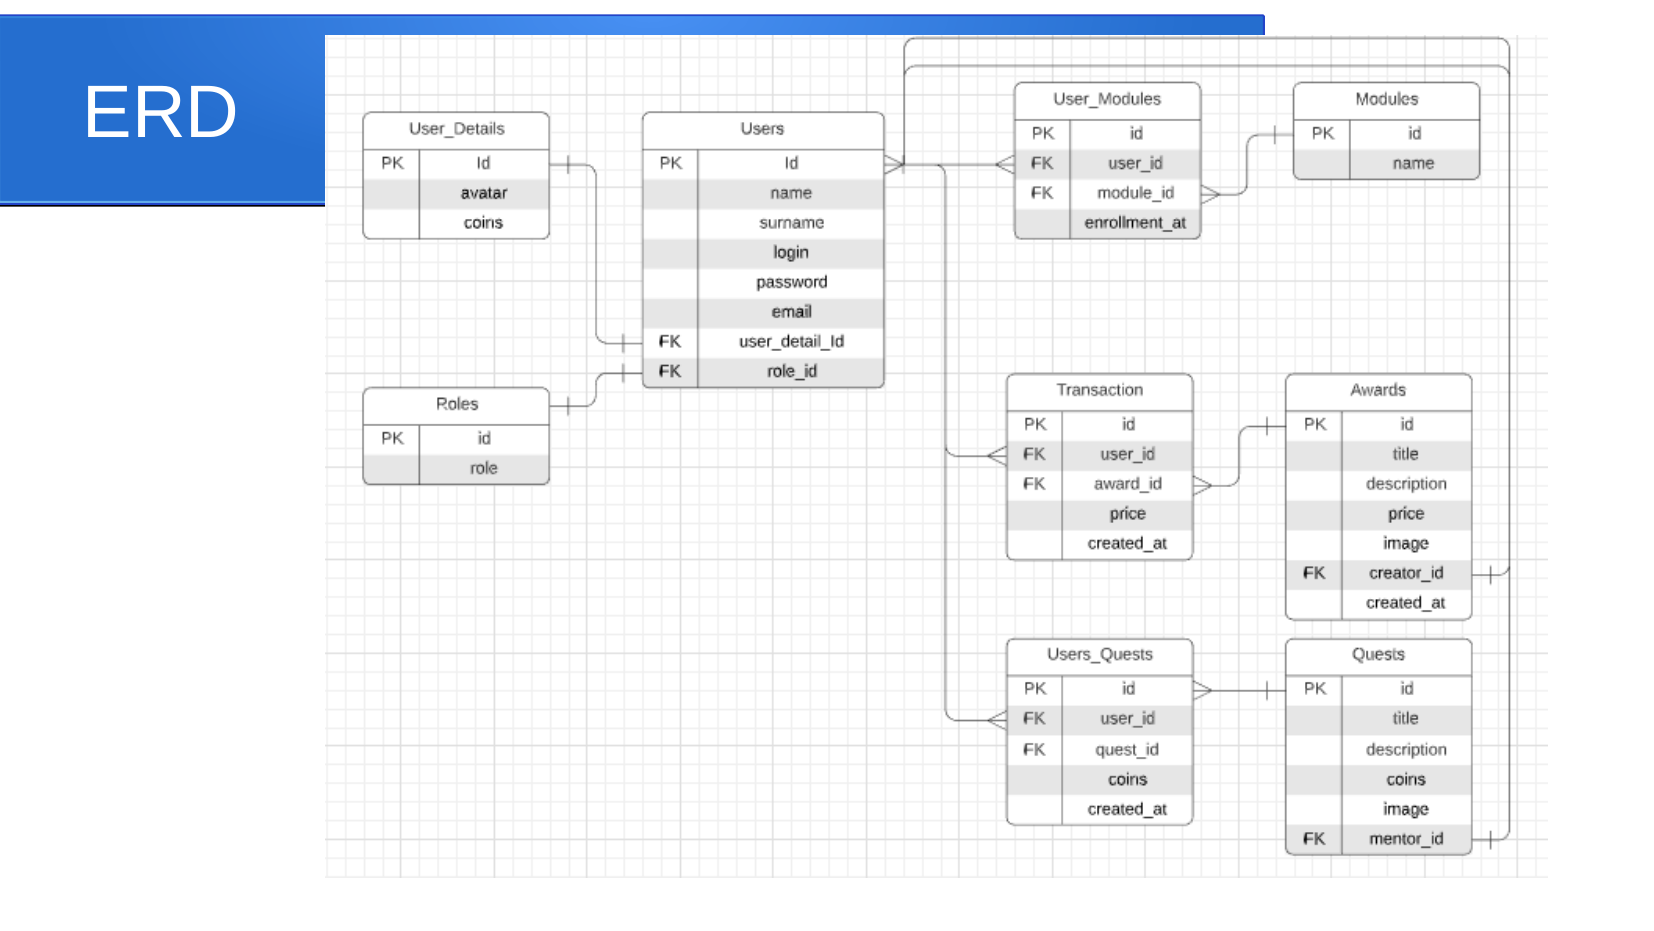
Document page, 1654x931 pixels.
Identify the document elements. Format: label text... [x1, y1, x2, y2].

title ERD [82, 35, 325, 189]
picture [325, 35, 1548, 878]
